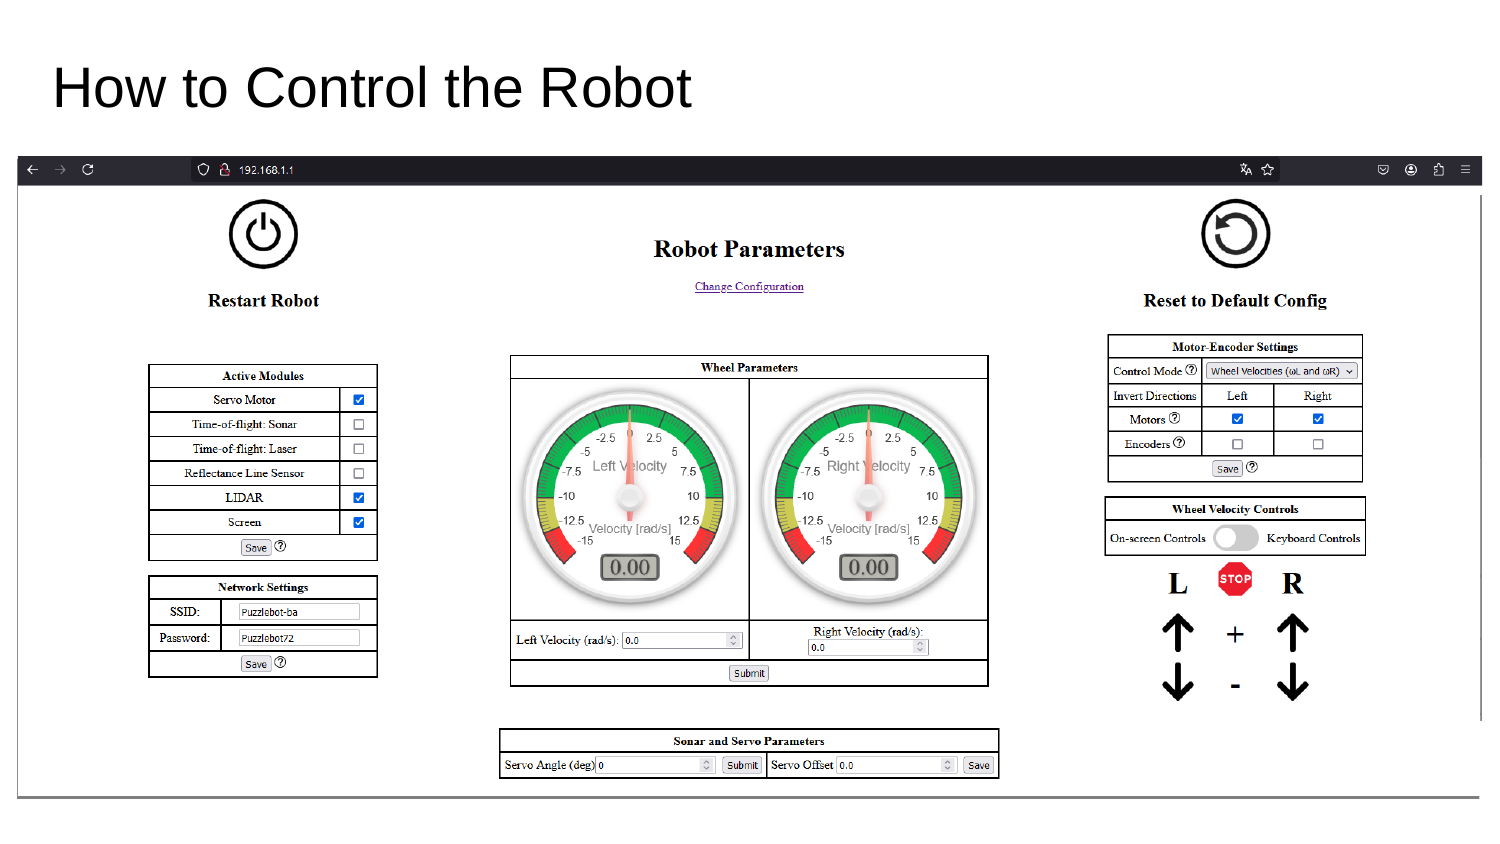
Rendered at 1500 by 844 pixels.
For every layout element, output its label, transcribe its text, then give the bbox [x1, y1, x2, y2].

title How to Control the Robot [37, 41, 1435, 136]
picture [17, 156, 1483, 796]
